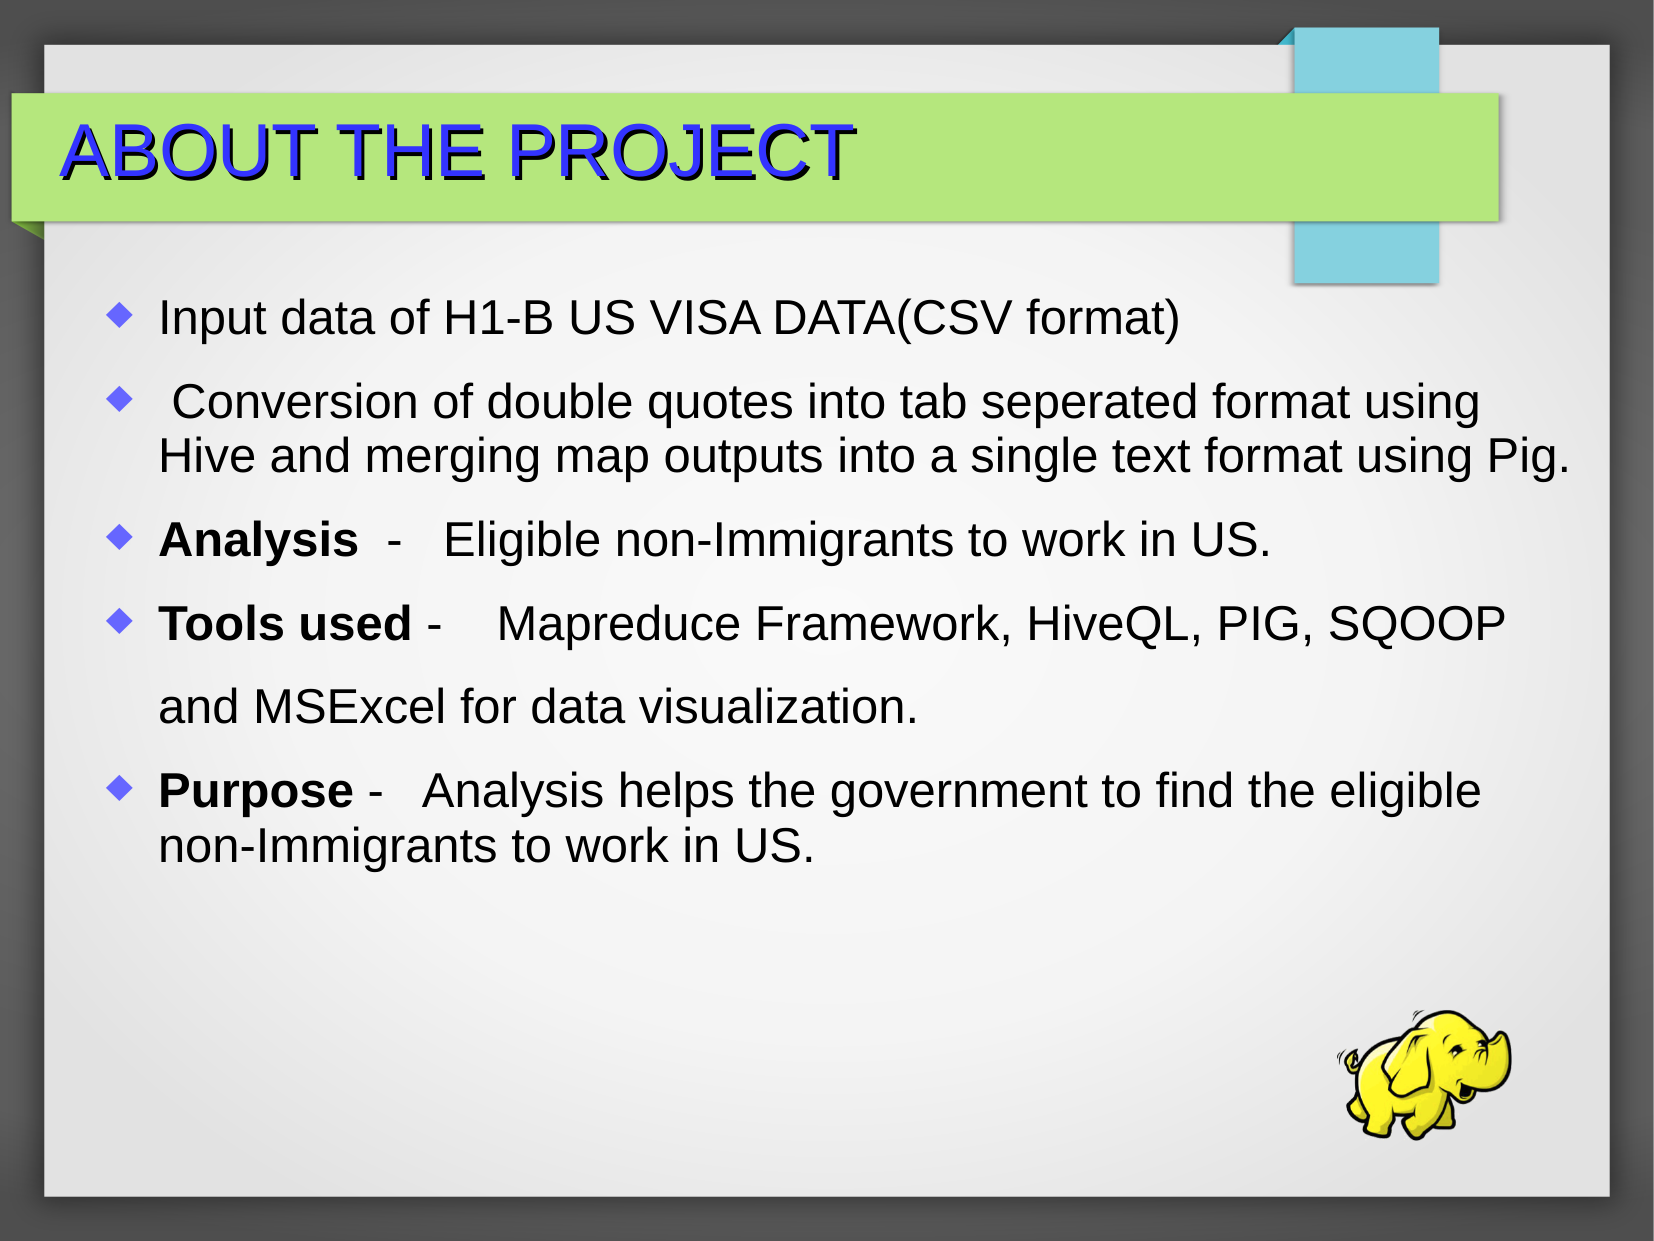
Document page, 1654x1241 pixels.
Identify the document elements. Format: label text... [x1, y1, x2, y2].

title ABOUT THE PROJECT [59, 47, 1548, 255]
picture [0, 0, 1654, 1241]
list Input data of H1-B US VISA DATA(CSV format) Conversion of double quotes into tab seperated format using Hive and merging map outputs into a single text format using Pig. Analysis - Eligible non-Immigrants to work in US. Tools used - Mapreduce Framework, HiveQL, PIG, SQOOP and MSExcel for data visualization. Purpose - Analysis helps the government to find the eligible non-Immigrants to work in US. [88, 290, 1577, 1010]
